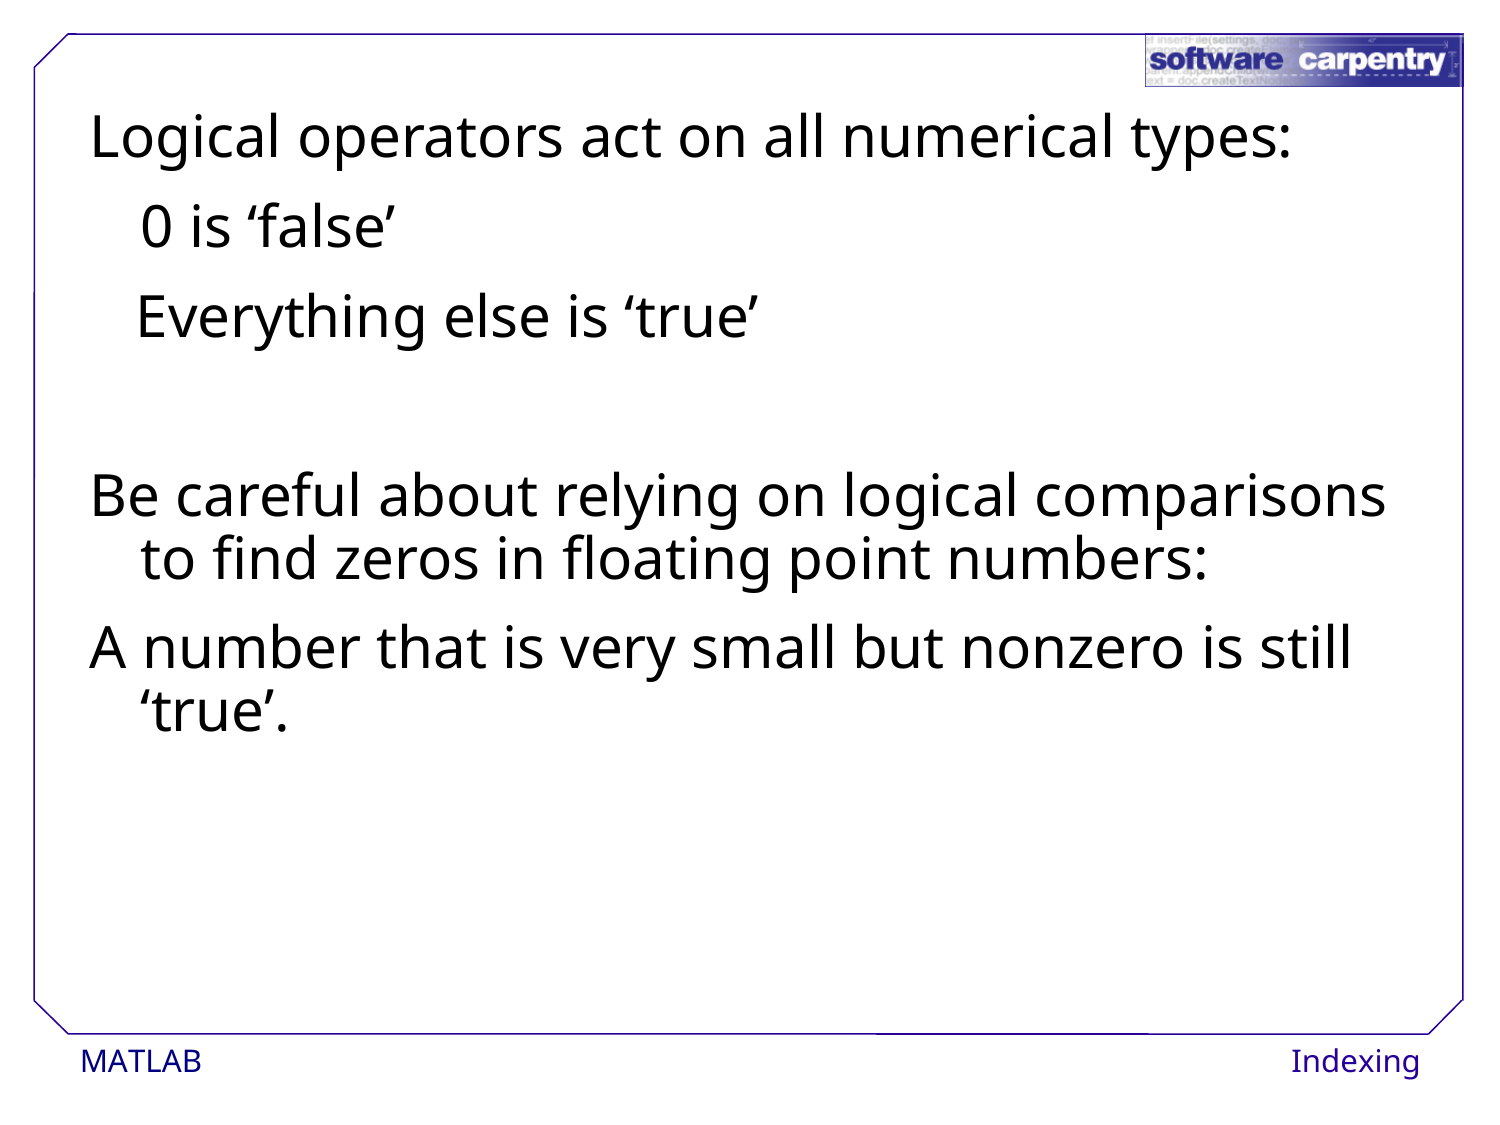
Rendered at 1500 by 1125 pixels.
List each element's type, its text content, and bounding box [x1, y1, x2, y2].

picture [1145, 33, 1464, 87]
list Logical operators act on all numerical types: 0 is ‘false’ Everything else is ‘true’ Be careful about relying on logical comparisons to find zeros in floating point numbers: A number that is very small but nonzero is still ‘true’. [75, 99, 1426, 1013]
